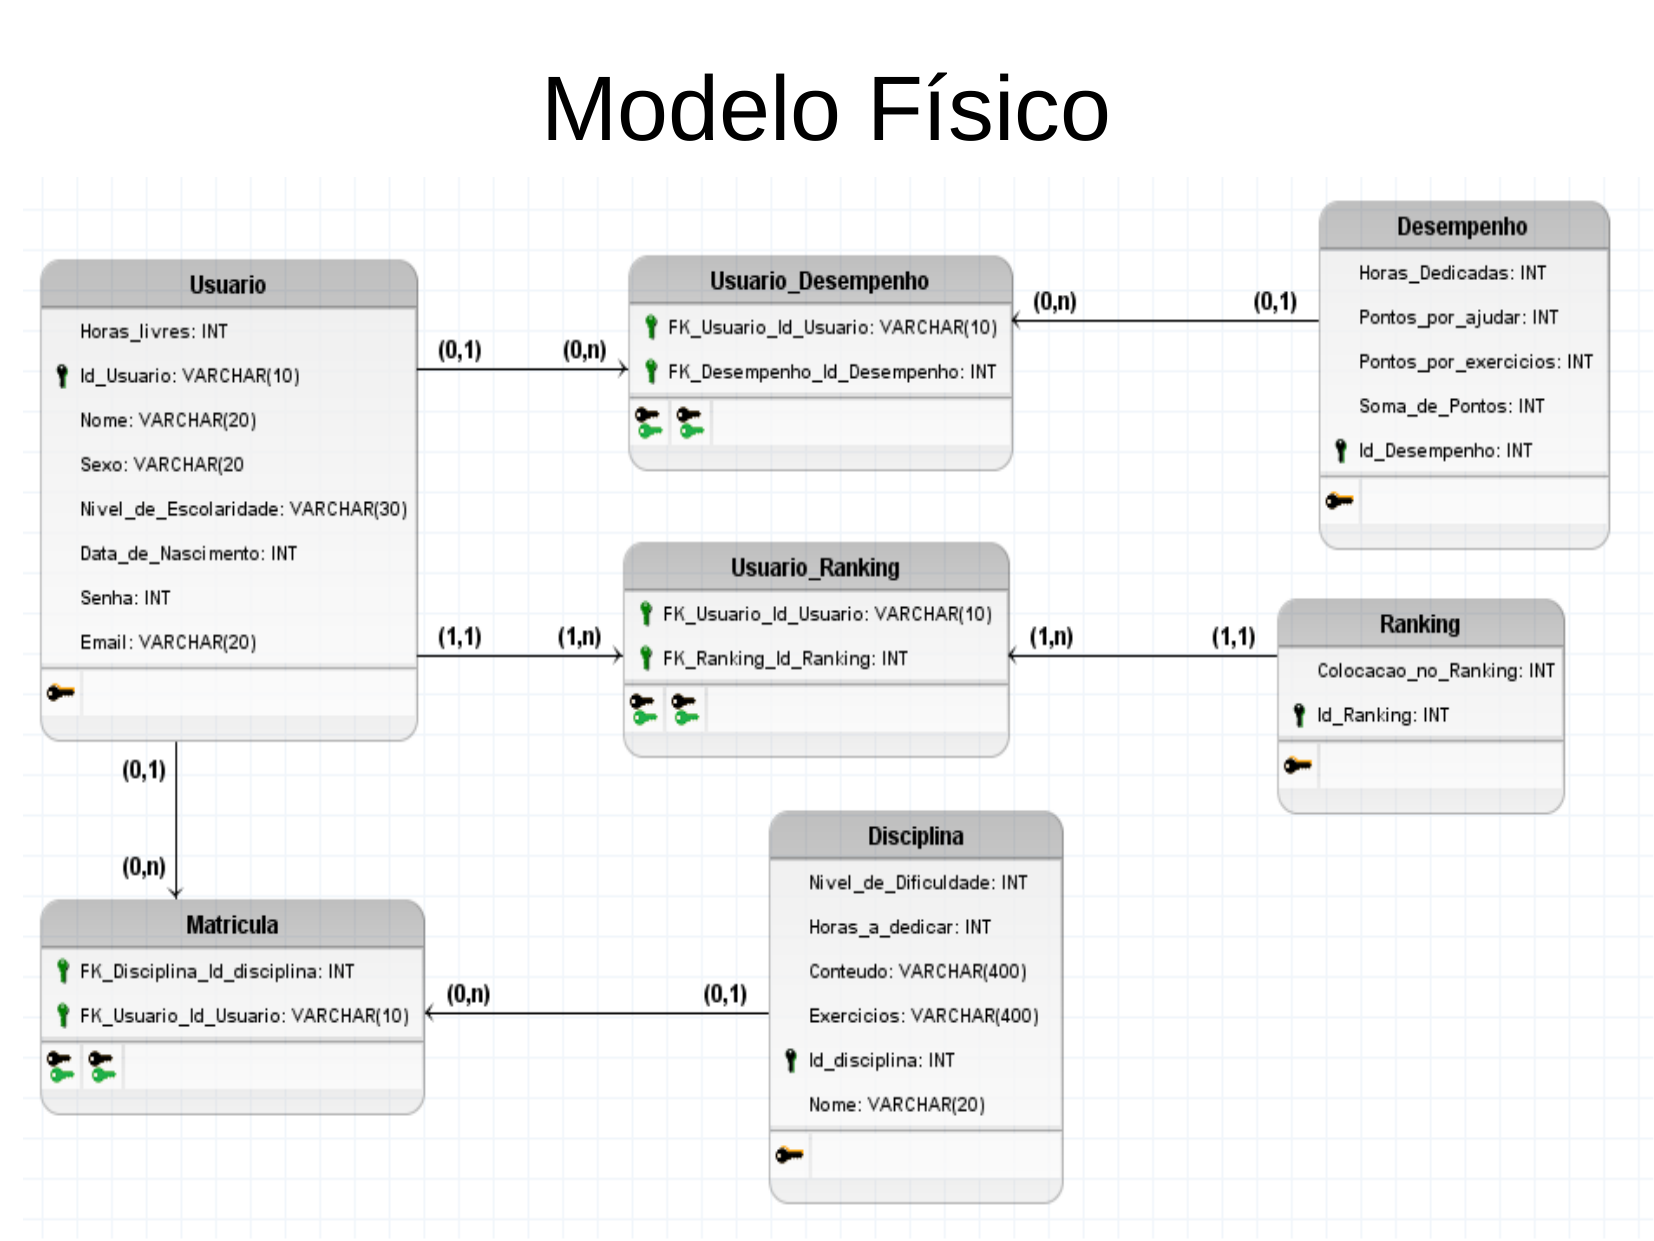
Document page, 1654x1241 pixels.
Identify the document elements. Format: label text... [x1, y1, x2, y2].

picture [23, 177, 1654, 1241]
title Modelo Físico [82, 5, 1571, 177]
